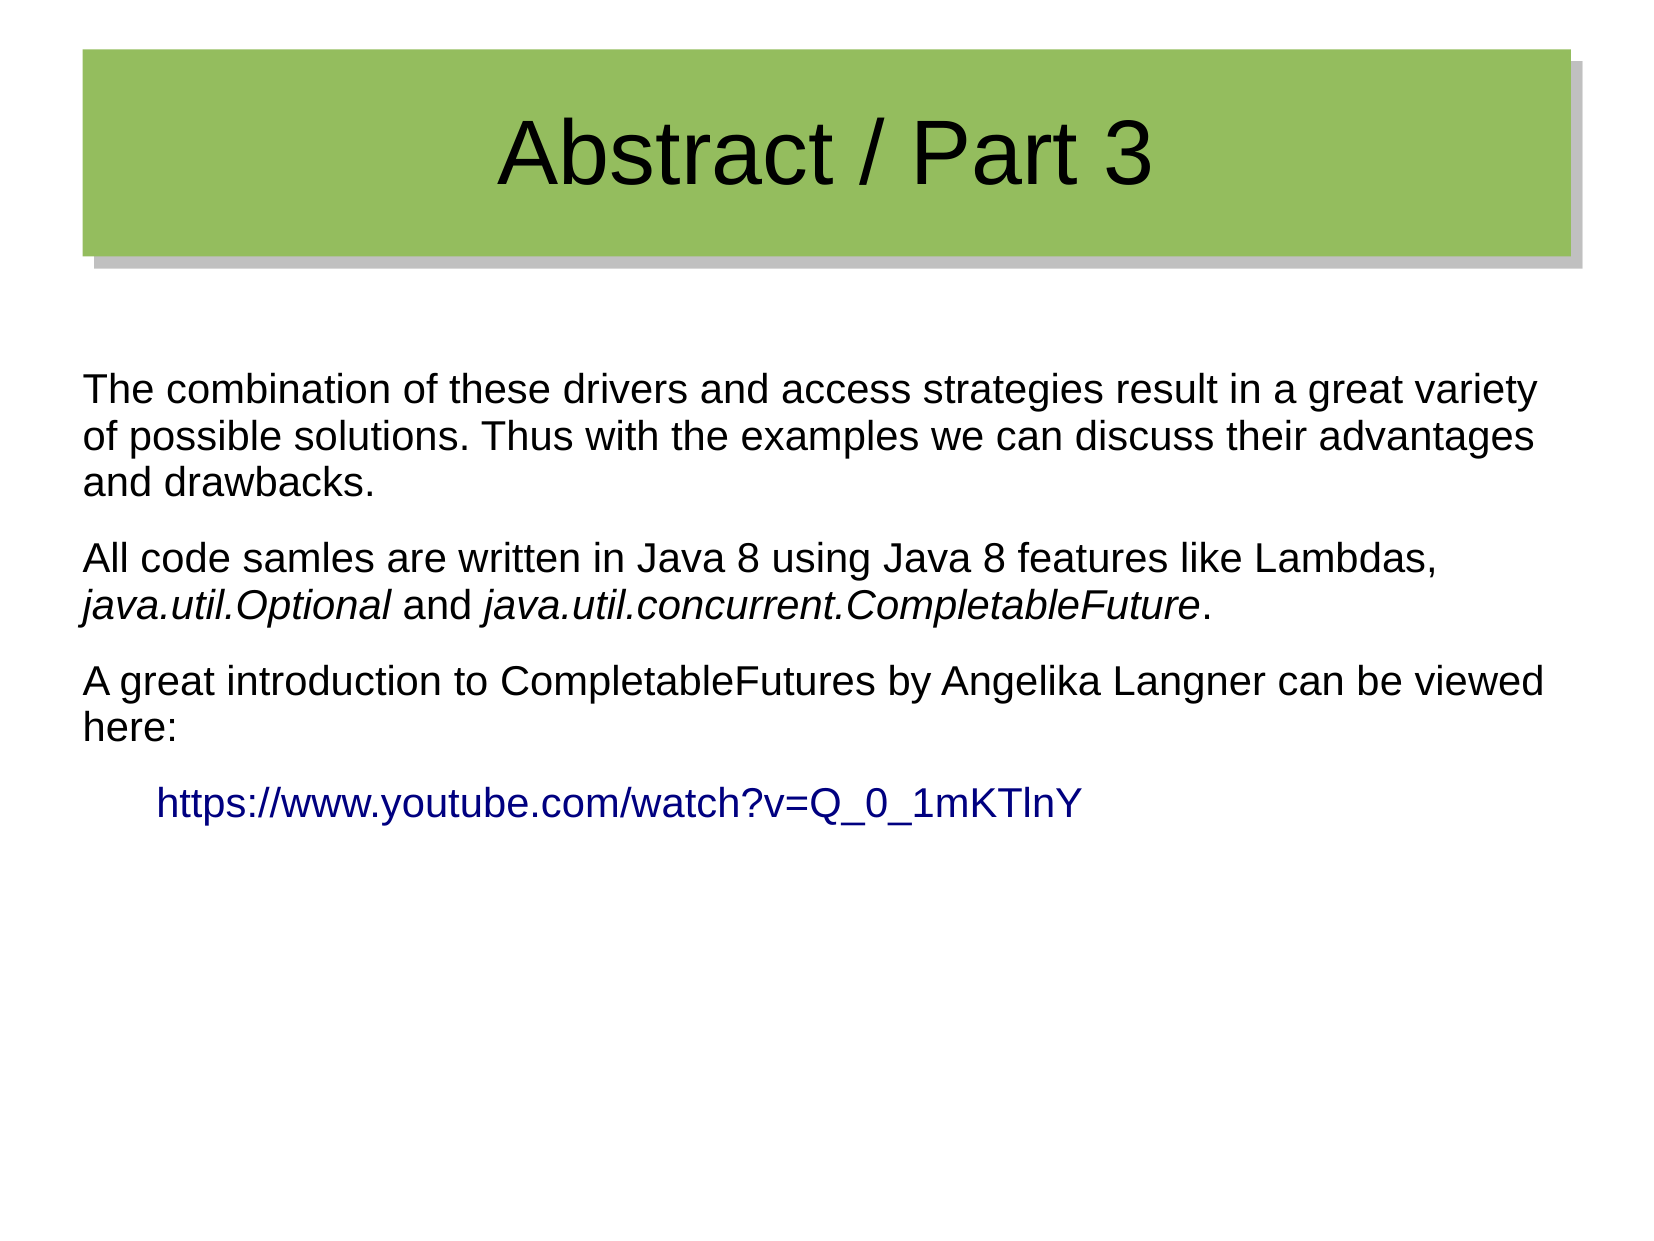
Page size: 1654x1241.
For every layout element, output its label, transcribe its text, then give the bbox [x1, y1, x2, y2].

title Abstract / Part 3 [82, 49, 1571, 257]
list The combination of these drivers and access strategies result in a great variety of possible solutions. Thus with the examples we can discuss their advantages and drawbacks. All code samles are written in Java 8 using Java 8 features like Lambdas, java.util.Optional and java.util.concurrent.CompletableFuture. A great introduction to CompletableFutures by Angelika Langner can be viewed here: https://www.youtube.com/watch?v=Q_0_1mKTlnY [82, 290, 1571, 1010]
